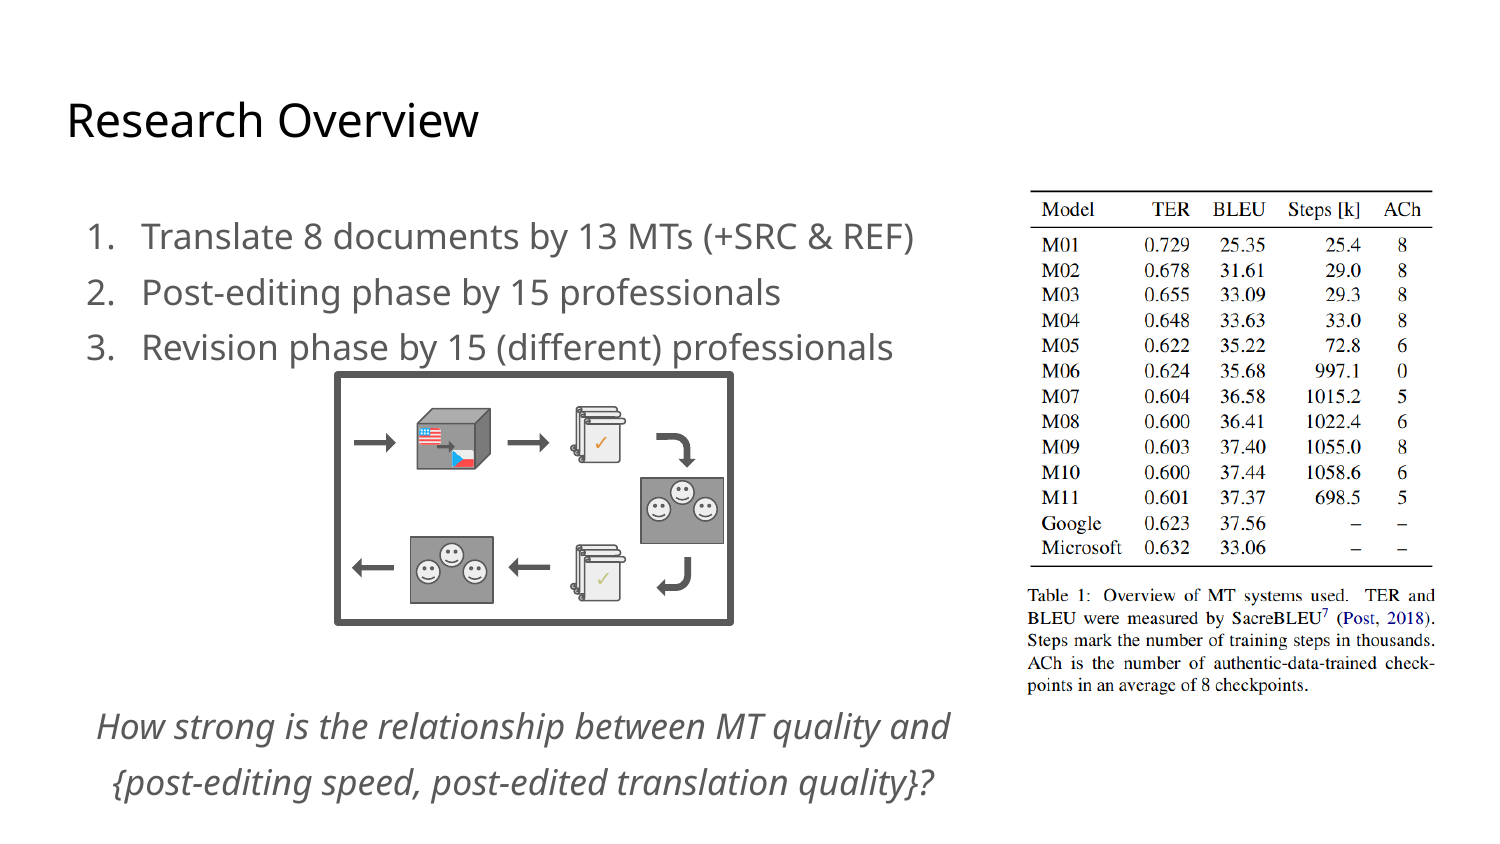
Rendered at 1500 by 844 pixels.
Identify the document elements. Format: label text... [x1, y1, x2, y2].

text_box [507, 433, 550, 453]
text_box [656, 433, 696, 468]
text_box ✓ [577, 415, 620, 471]
picture [419, 428, 441, 445]
text_box [354, 433, 396, 453]
text_box [570, 545, 619, 594]
text_box [641, 477, 724, 544]
text_box [508, 557, 551, 577]
text_box [570, 406, 621, 456]
picture [452, 450, 474, 467]
text_box [351, 557, 394, 578]
list Translate 8 documents by 13 MTs (+SRC & REF) Post-editing phase by 15 professionals Revision phase by 15 (different) professionals How strong is the relationship between MT quality and {post-editing speed, post-edited translation quality}? [51, 189, 997, 844]
text_box [410, 537, 493, 603]
picture [1013, 175, 1463, 705]
title Research Overview [51, 72, 1449, 167]
text_box ✓ [580, 550, 649, 606]
text_box [656, 557, 692, 597]
text_box [417, 409, 491, 469]
